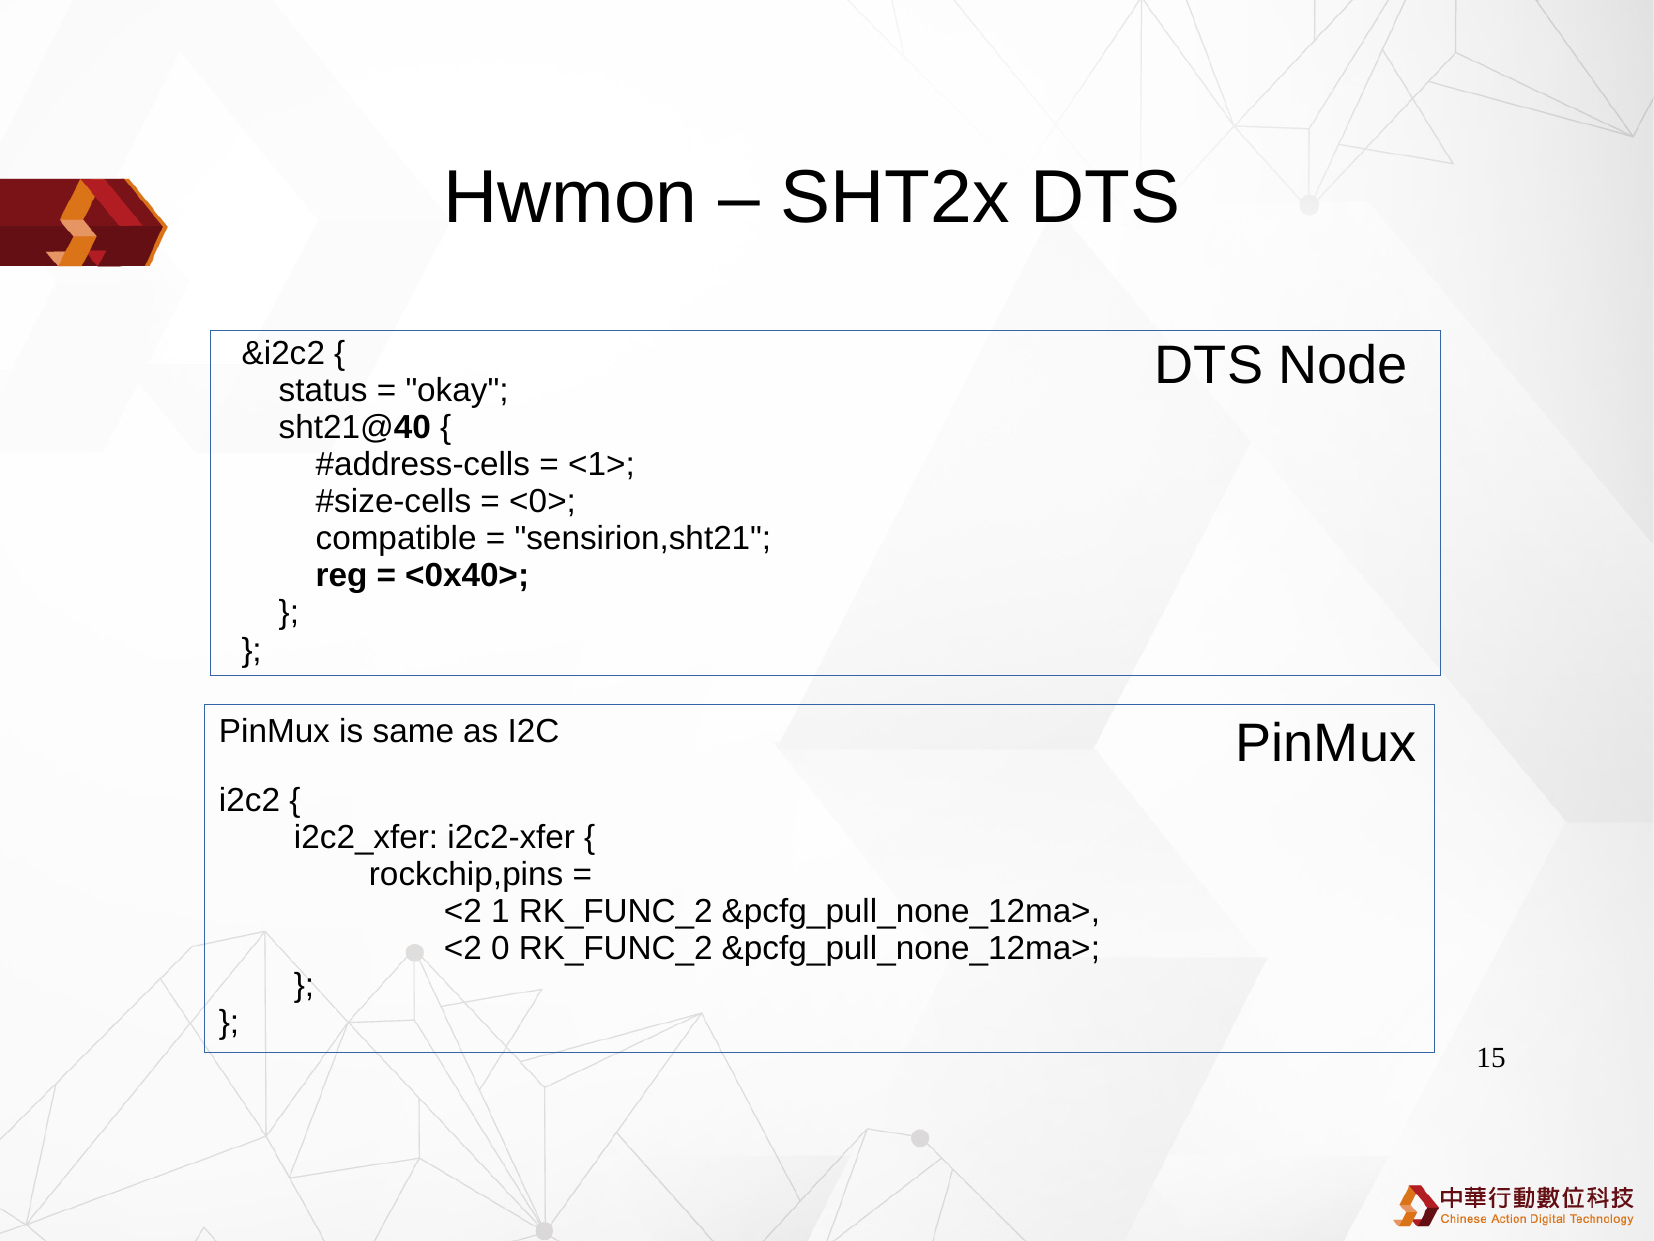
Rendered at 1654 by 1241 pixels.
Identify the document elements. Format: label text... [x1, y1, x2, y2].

text_box PinMux is same as I2C [194, 704, 204, 757]
text_box &i2c2 { status = "okay"; sht21@40 { #address-cells = <1>; #size-cells = <0>; compatible = "sensirion,sht21"; reg = <0x40>; }; }; [226, 331, 1261, 675]
text_box PinMux is same as I2C [205, 705, 640, 757]
text_box PinMux [1220, 705, 1435, 789]
picture [0, 0, 1654, 1241]
title Hwmon – SHT2x DTS [118, 112, 1506, 281]
text_box i2c2 { i2c2_xfer: i2c2-xfer { rockchip,pins = <2 1 RK_FUNC_2 &pcfg_pull_none_12ma>, <2 0 RK_FUNC_2 &pcfg_pull_none_12ma>; }; }; [204, 773, 1347, 1053]
text_box DTS Node [1140, 327, 1441, 464]
